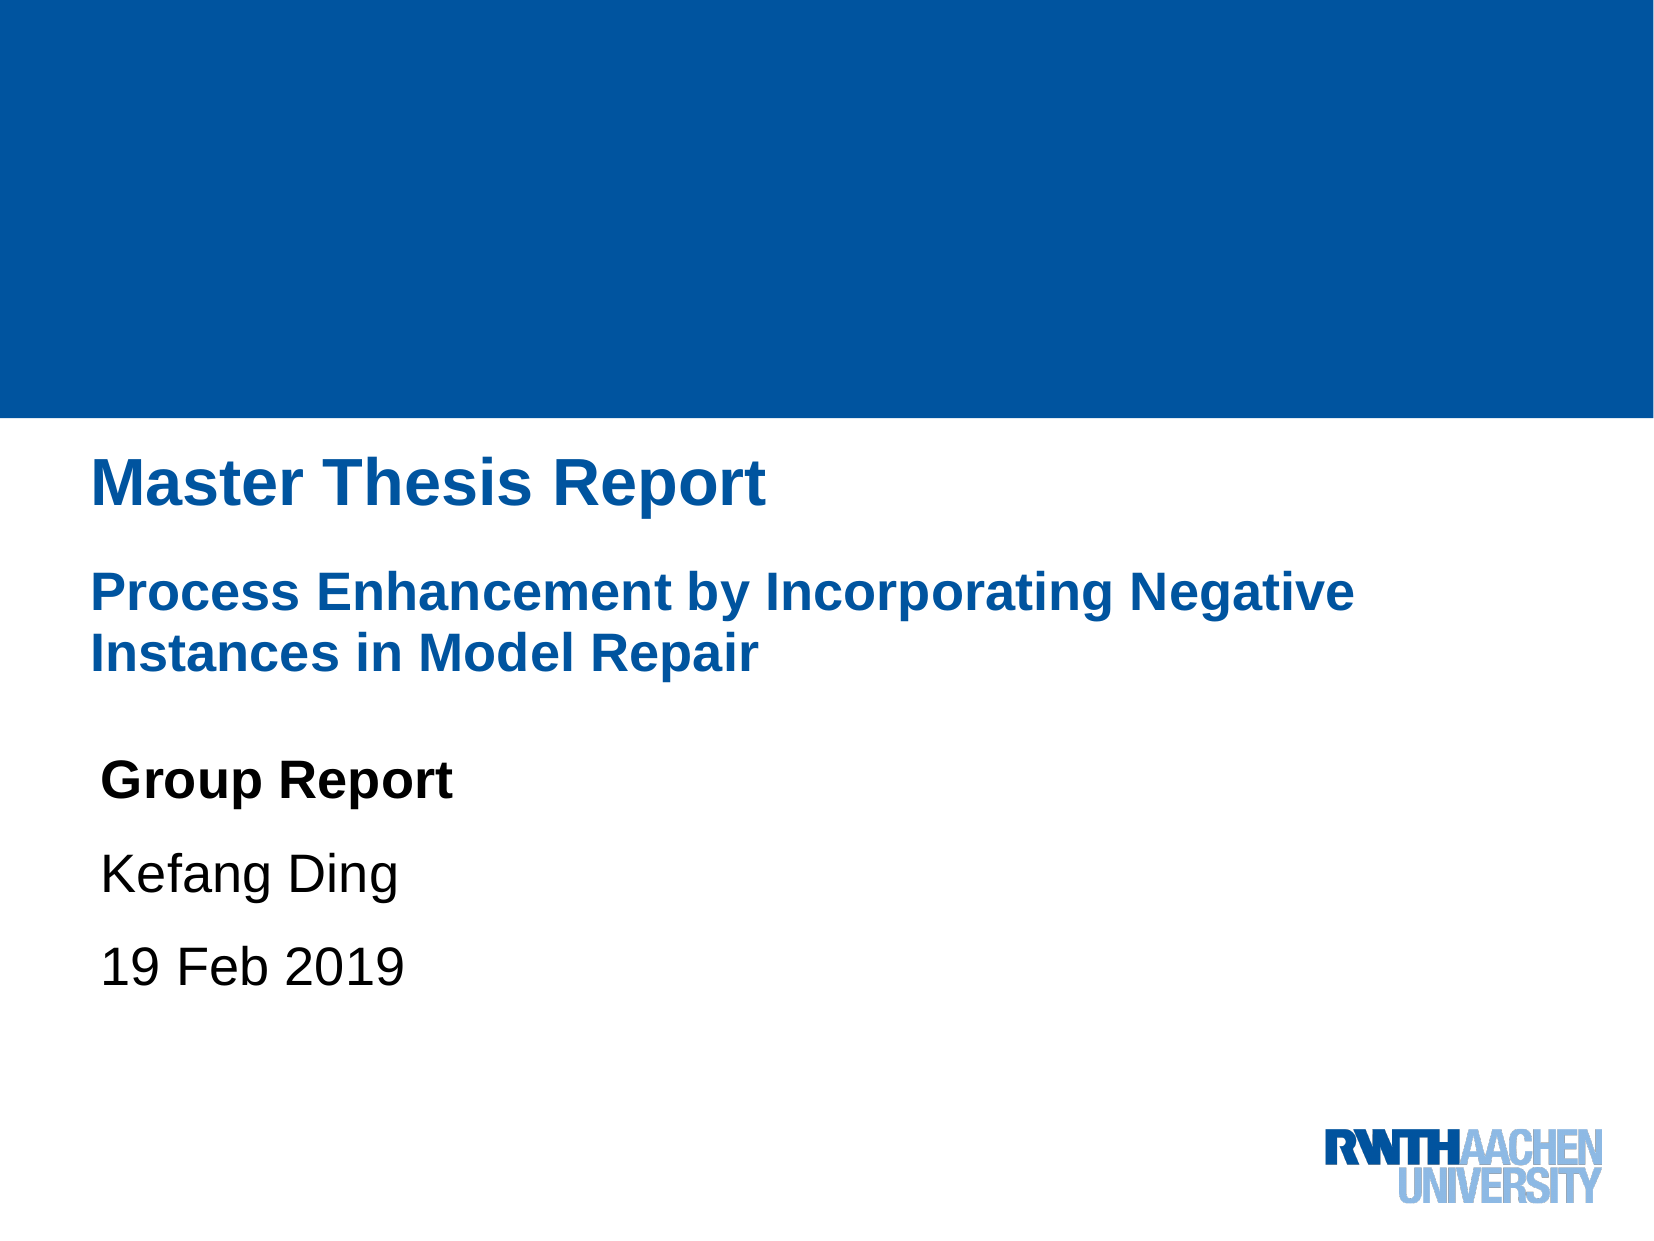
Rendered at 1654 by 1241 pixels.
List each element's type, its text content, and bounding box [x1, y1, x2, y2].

title Master Thesis Report Process Enhancement by Incorporating Negative Instances in Model Repair [90, 444, 1550, 725]
list Group Report Kefang Ding 19 Feb 2019 [30, 750, 1519, 1036]
picture [1302, 1092, 1625, 1240]
